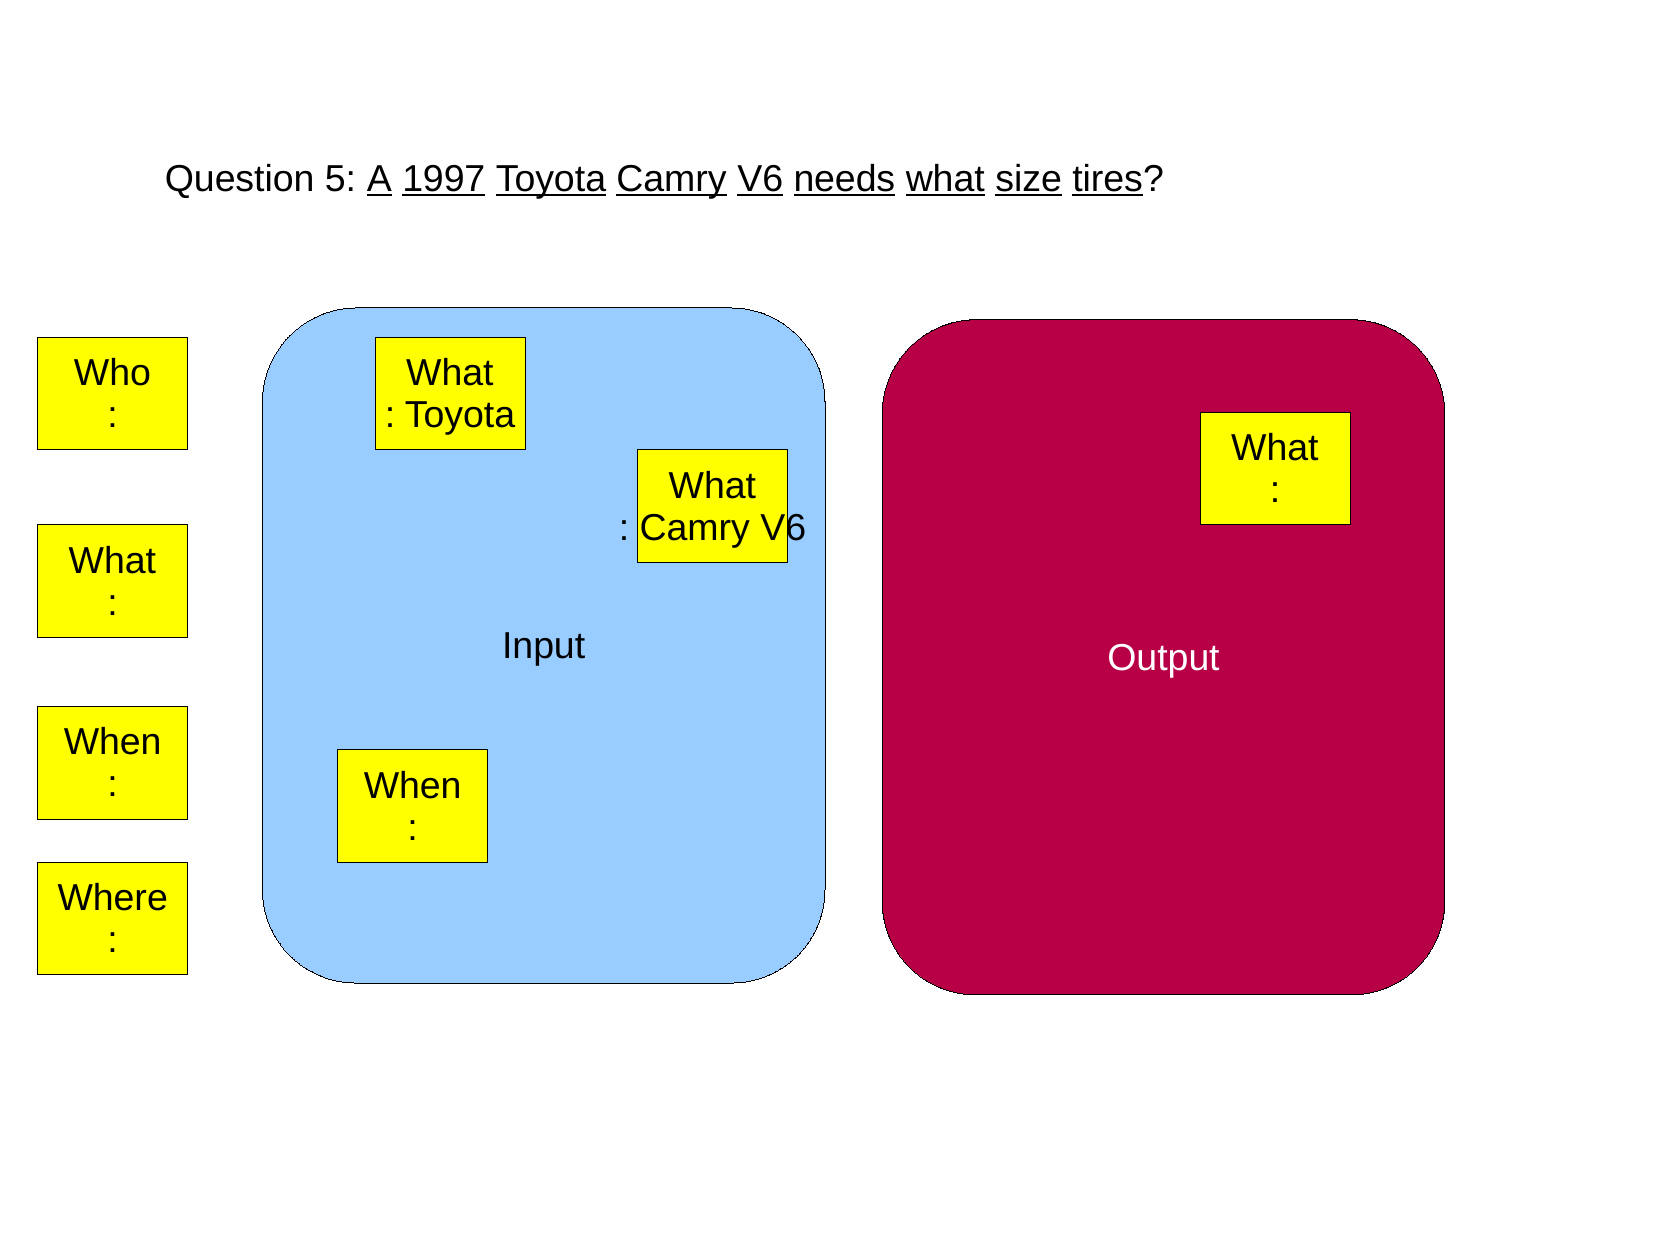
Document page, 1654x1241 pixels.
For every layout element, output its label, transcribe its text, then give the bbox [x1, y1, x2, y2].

text_box Where : [37, 862, 188, 975]
text_box Input [262, 307, 826, 984]
text_box Question 5: A 1997 Toyota Camry V6 needs what size tires? [150, 150, 1313, 226]
text_box What : Toyota [375, 337, 526, 450]
text_box What : [37, 524, 188, 638]
text_box Output [882, 319, 1445, 995]
text_box When : [37, 706, 188, 820]
text_box What : Camry V6 [637, 449, 788, 563]
text_box When : [337, 749, 488, 863]
text_box What : [1200, 412, 1351, 525]
text_box Who : [37, 337, 188, 450]
